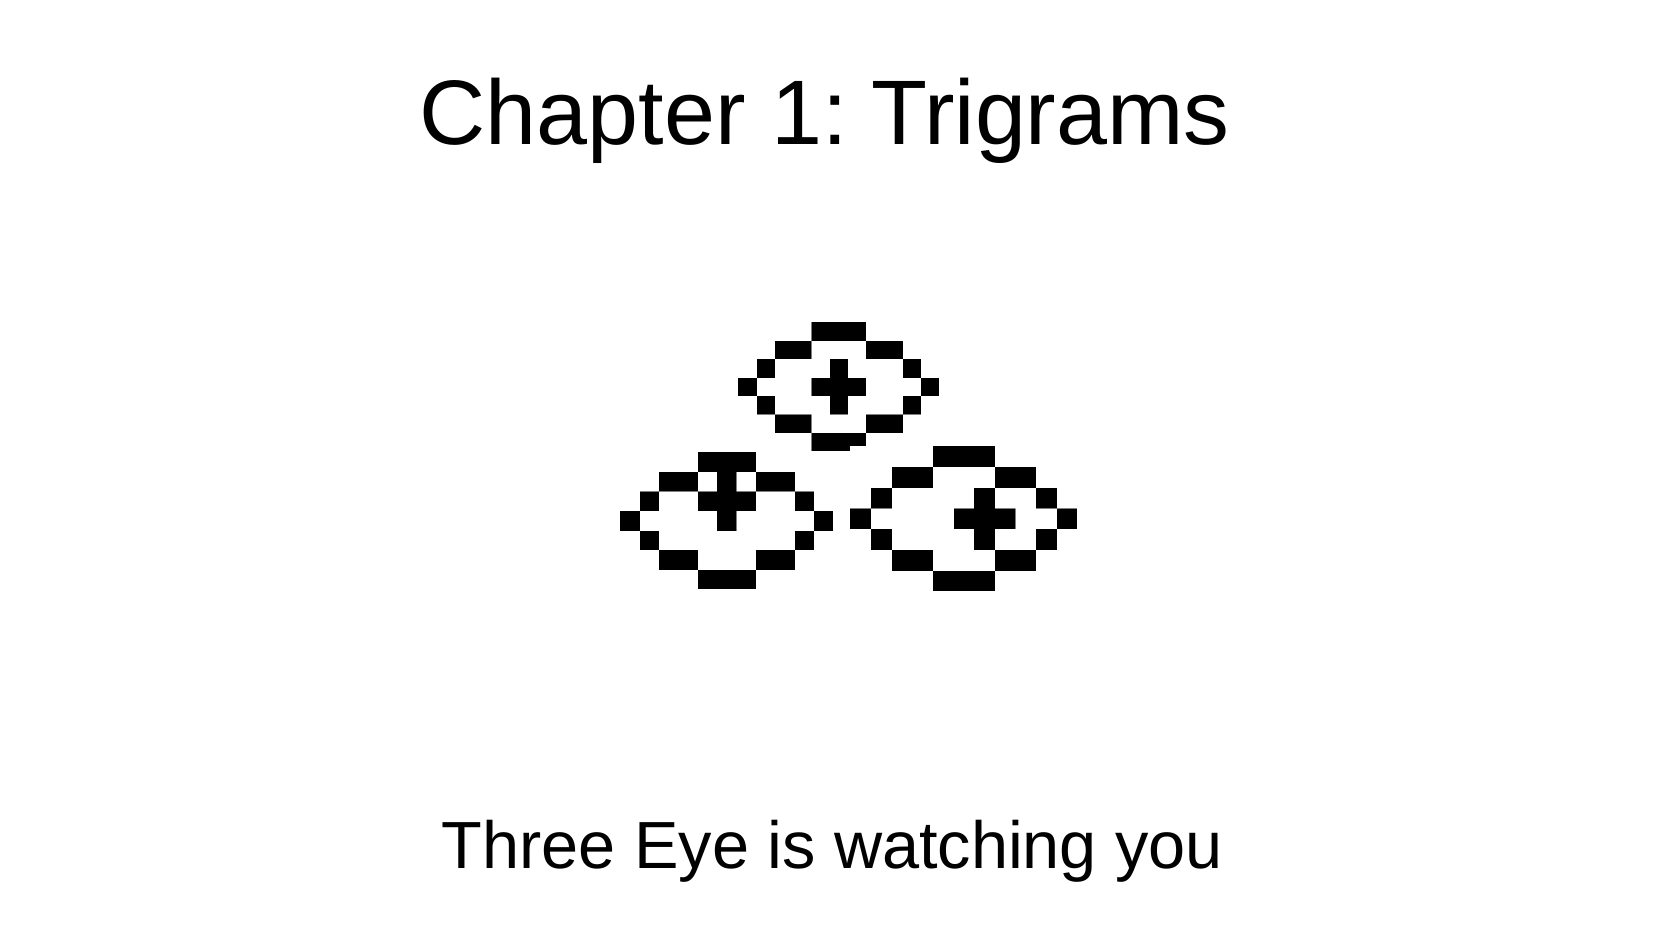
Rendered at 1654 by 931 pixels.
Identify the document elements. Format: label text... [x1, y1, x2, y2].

picture [738, 322, 1077, 591]
title Three Eye is watching you [88, 767, 1577, 923]
title Chapter 1: Trigrams [81, 35, 1570, 191]
picture [620, 452, 833, 589]
